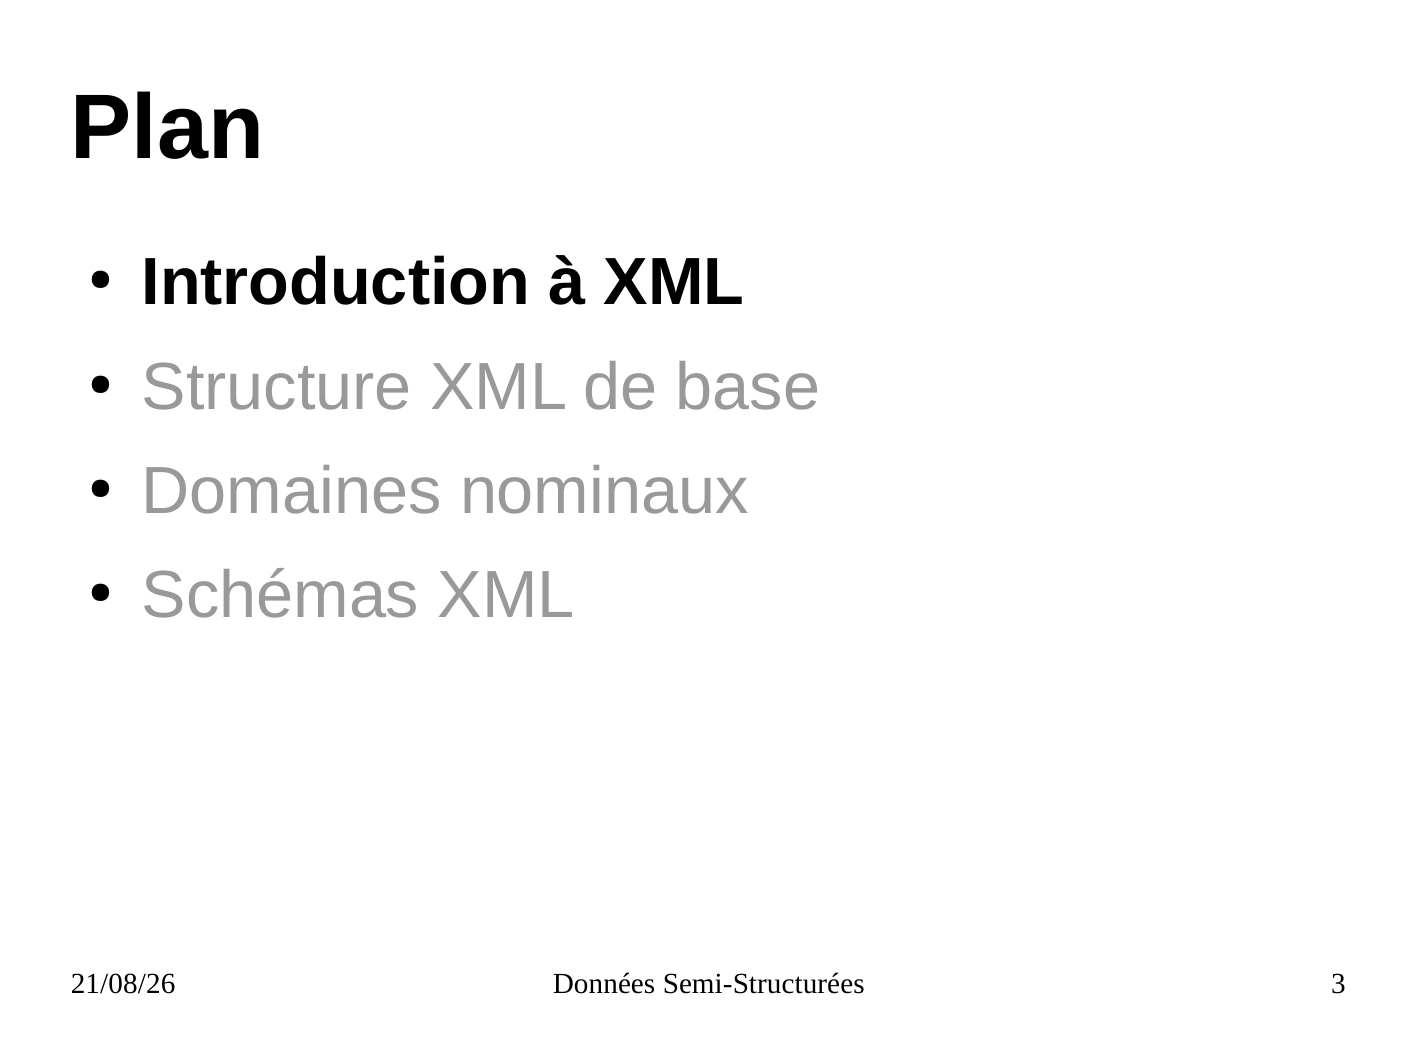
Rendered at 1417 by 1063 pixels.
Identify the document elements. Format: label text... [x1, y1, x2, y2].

list Introduction à XML Structure XML de base Domaines nominaux Schémas XML [70, 244, 1346, 925]
title Plan [70, 42, 1346, 212]
